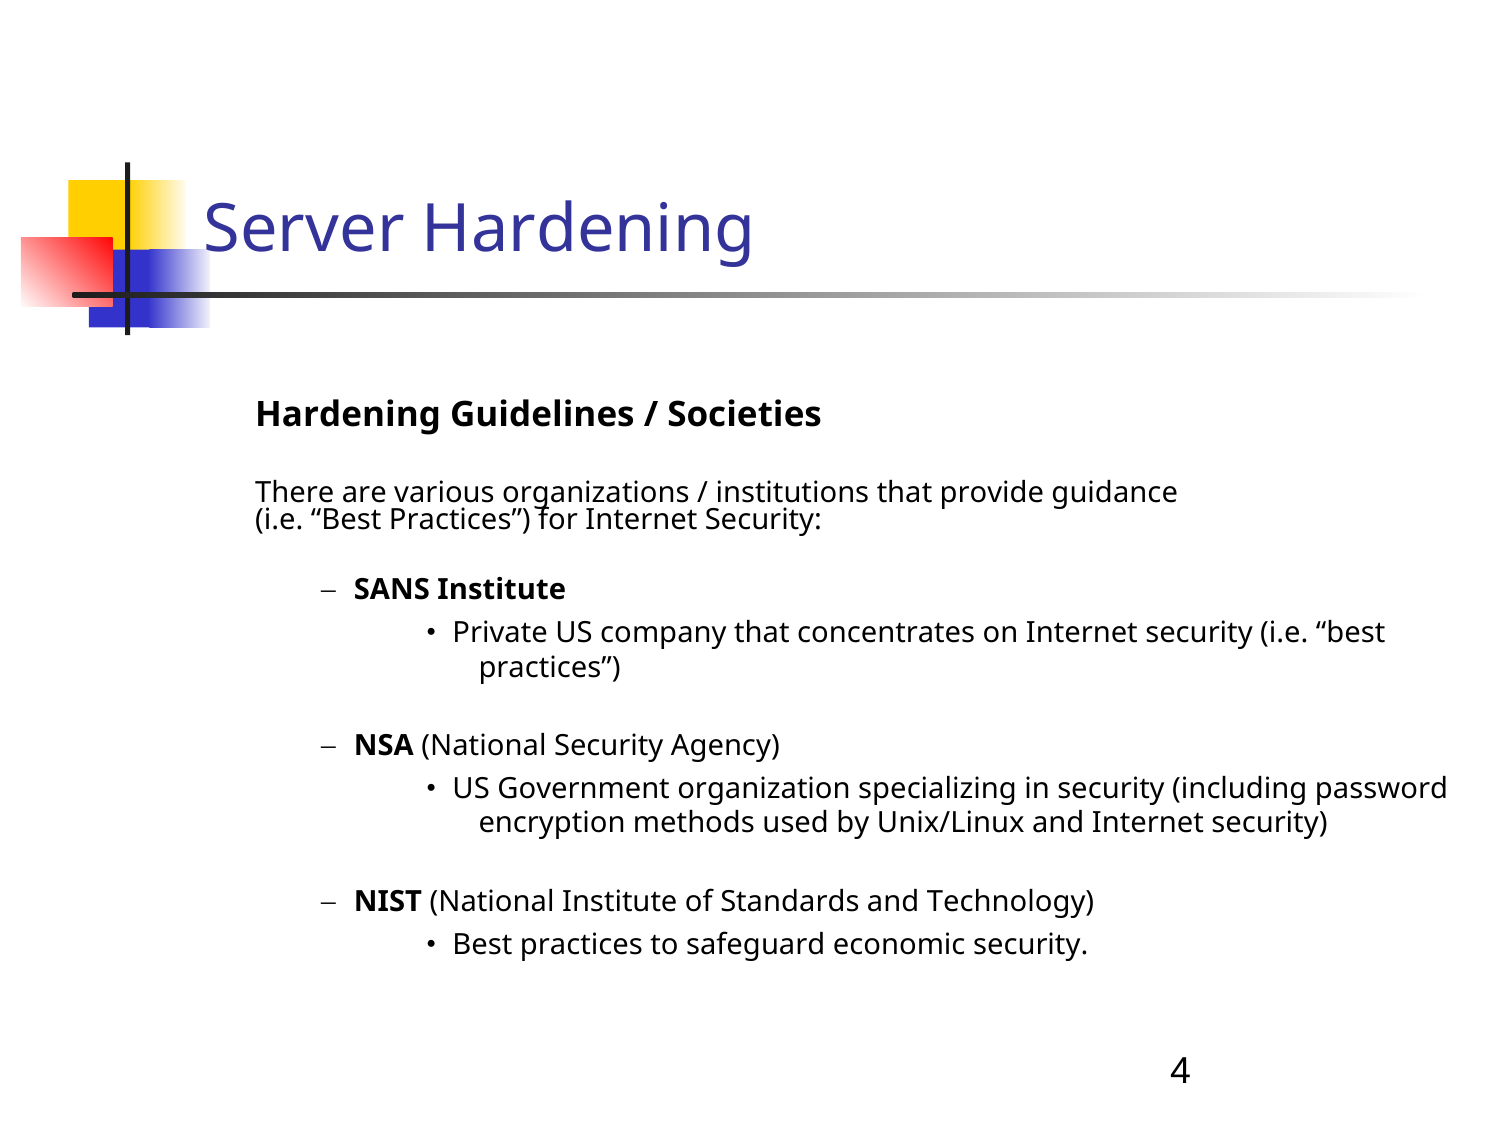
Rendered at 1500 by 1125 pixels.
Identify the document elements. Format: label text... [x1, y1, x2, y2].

list Hardening Guidelines / Societies There are various organizations / institutions that provide guidance (i.e. “Best Practices”) for Internet Security: SANS Institute Private US company that concentrates on Internet security (i.e. “best practices”) NSA (National Security Agency) US Government organization specializing in security (including password encryption methods used by Unix/Linux and Internet security) NIST (National Institute of Standards and Technology) Best practices to safeguard economic security. [201, 328, 1477, 1004]
title Server Hardening [188, 35, 1468, 276]
